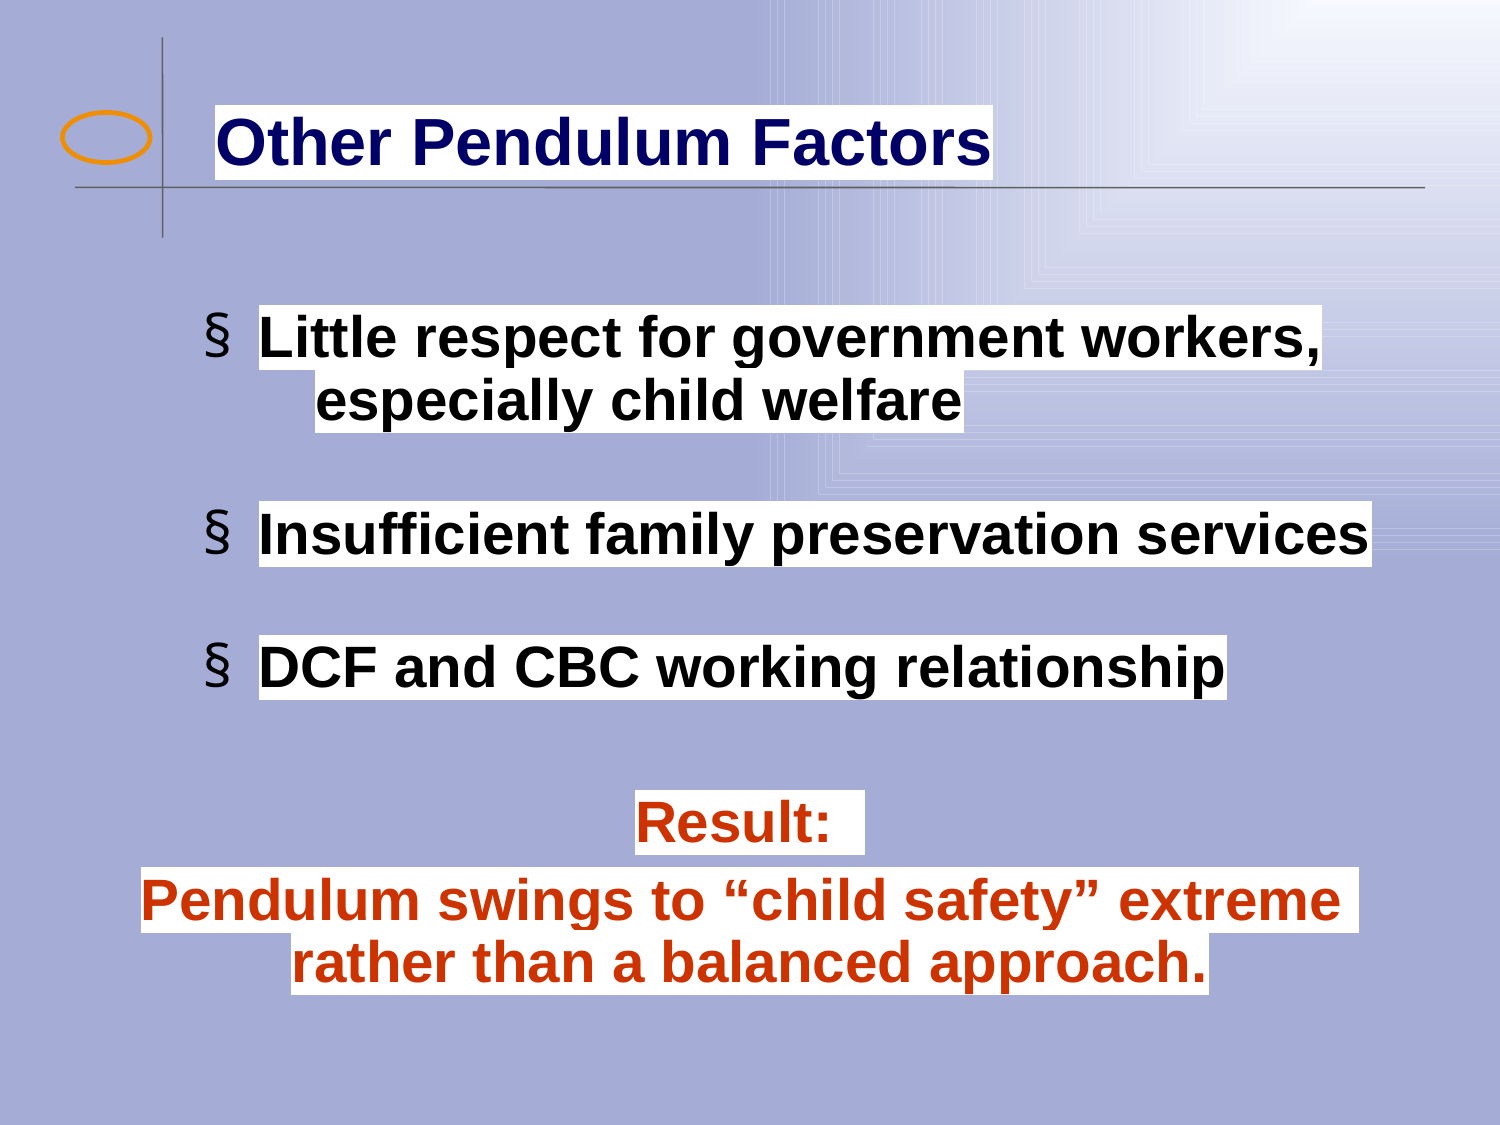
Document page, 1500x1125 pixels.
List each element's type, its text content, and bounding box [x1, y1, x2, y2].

list Little respect for government workers, especially child welfare Insufficient family preservation services DCF and CBC working relationship Result: Pendulum swings to “child safety” extreme rather than a balanced approach. [75, 299, 1426, 1005]
title Other Pendulum Factors [200, 45, 1426, 233]
